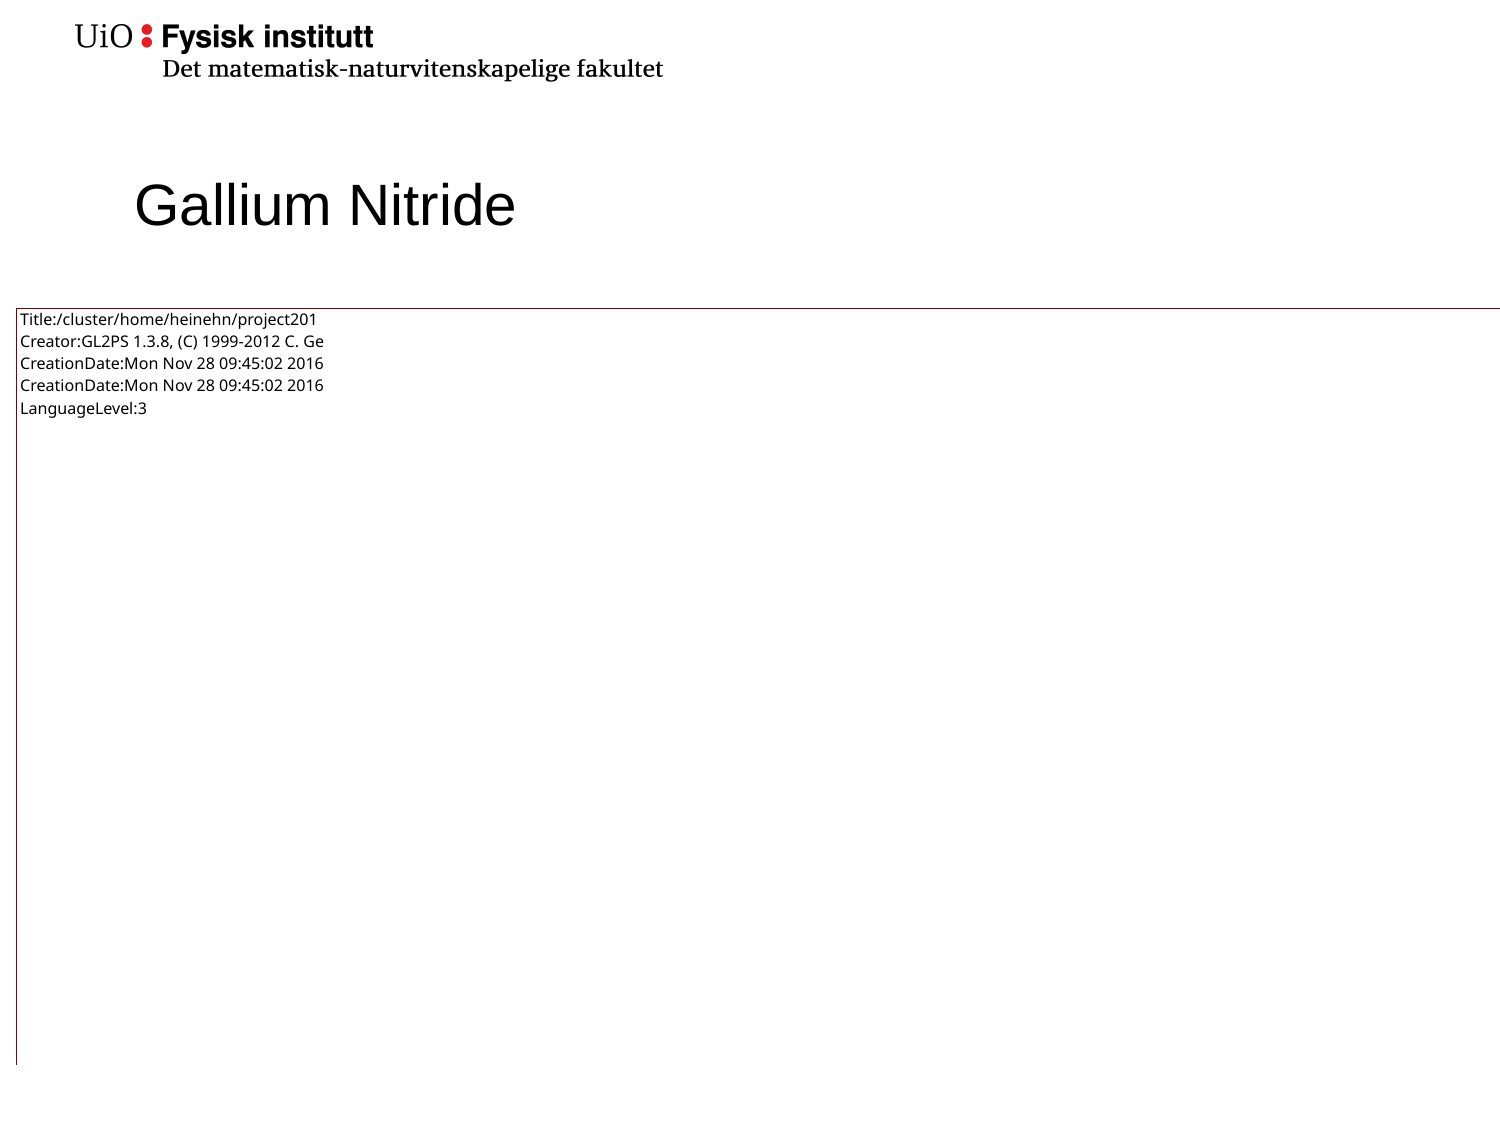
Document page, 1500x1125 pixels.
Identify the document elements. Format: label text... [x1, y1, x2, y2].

picture [75, 24, 663, 88]
picture [15, 307, 1500, 1066]
text_box Gallium Nitride [120, 164, 533, 245]
